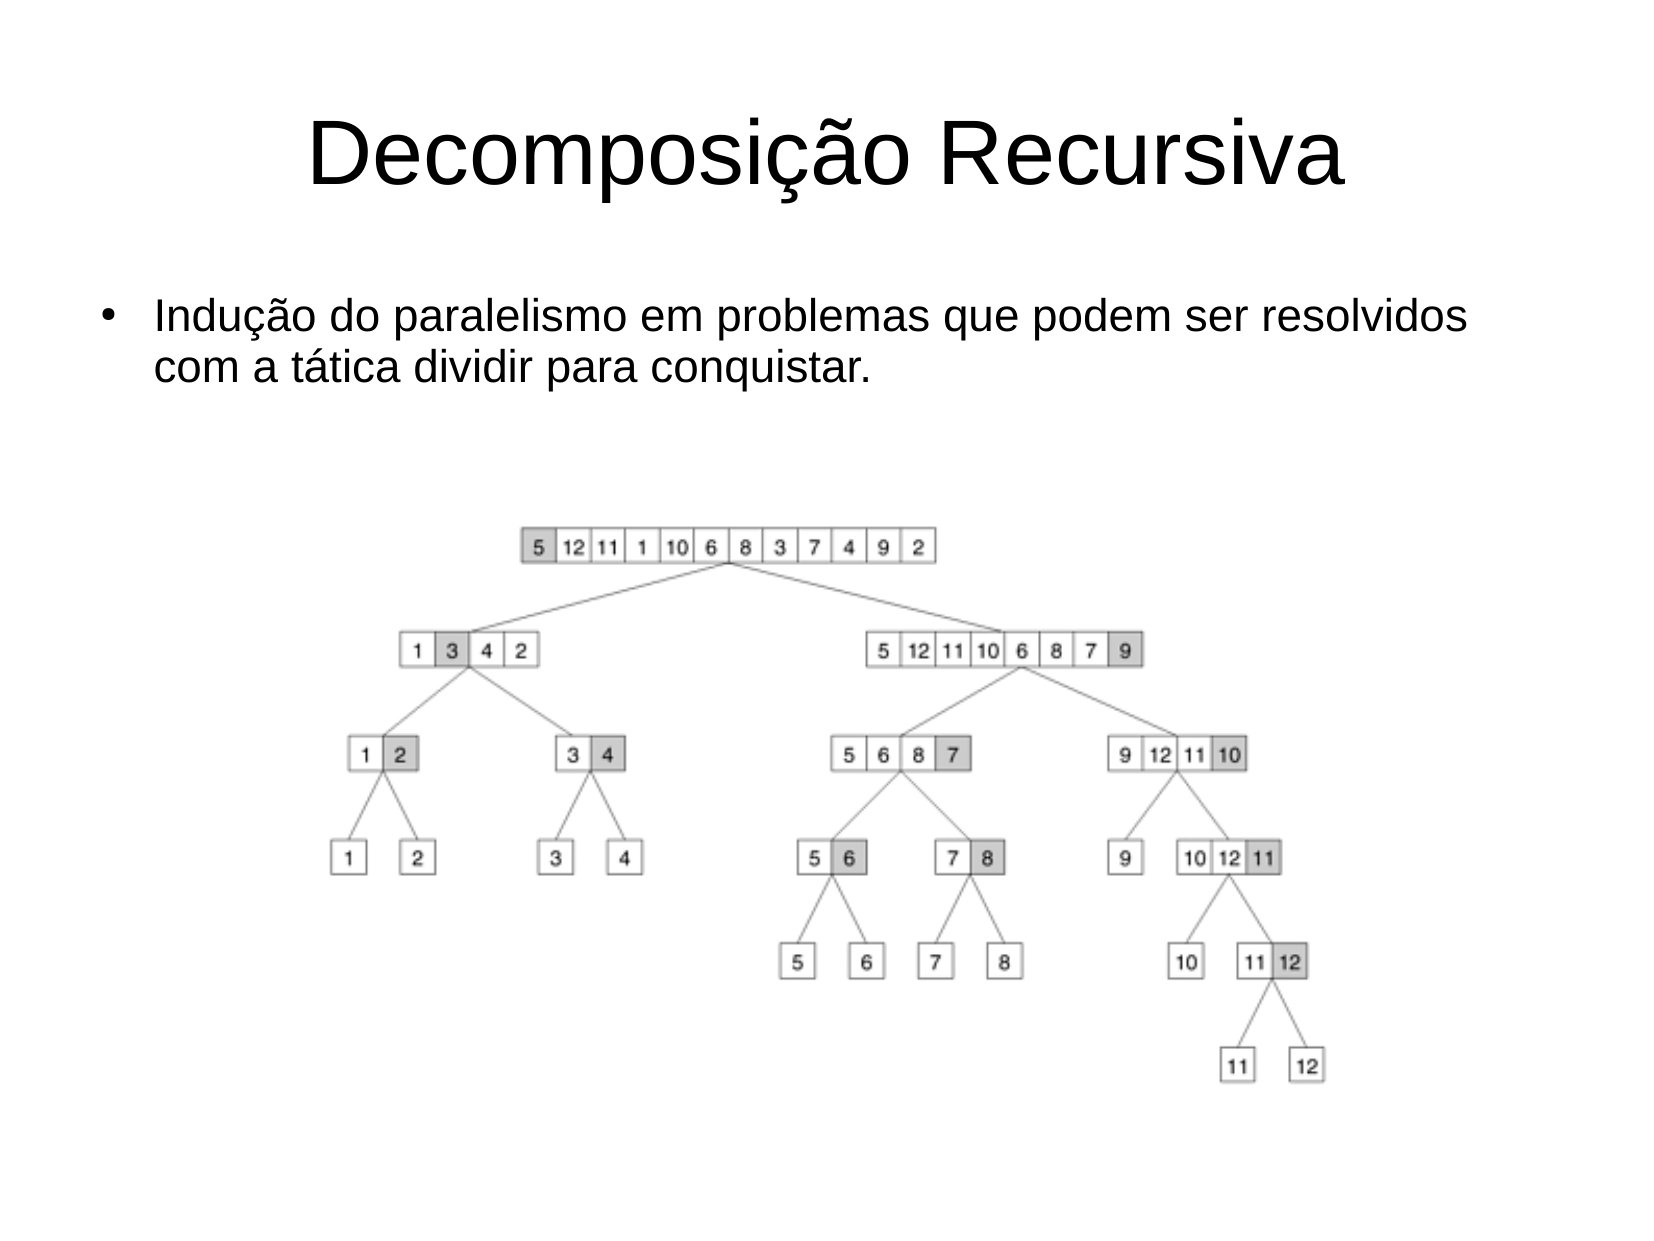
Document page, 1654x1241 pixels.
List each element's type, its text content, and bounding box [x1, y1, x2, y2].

list Indução do paralelismo em problemas que podem ser resolvidos com a tática dividir para conquistar. [82, 290, 1538, 1010]
title Decomposição Recursiva [82, 49, 1571, 257]
picture [316, 517, 1335, 1097]
